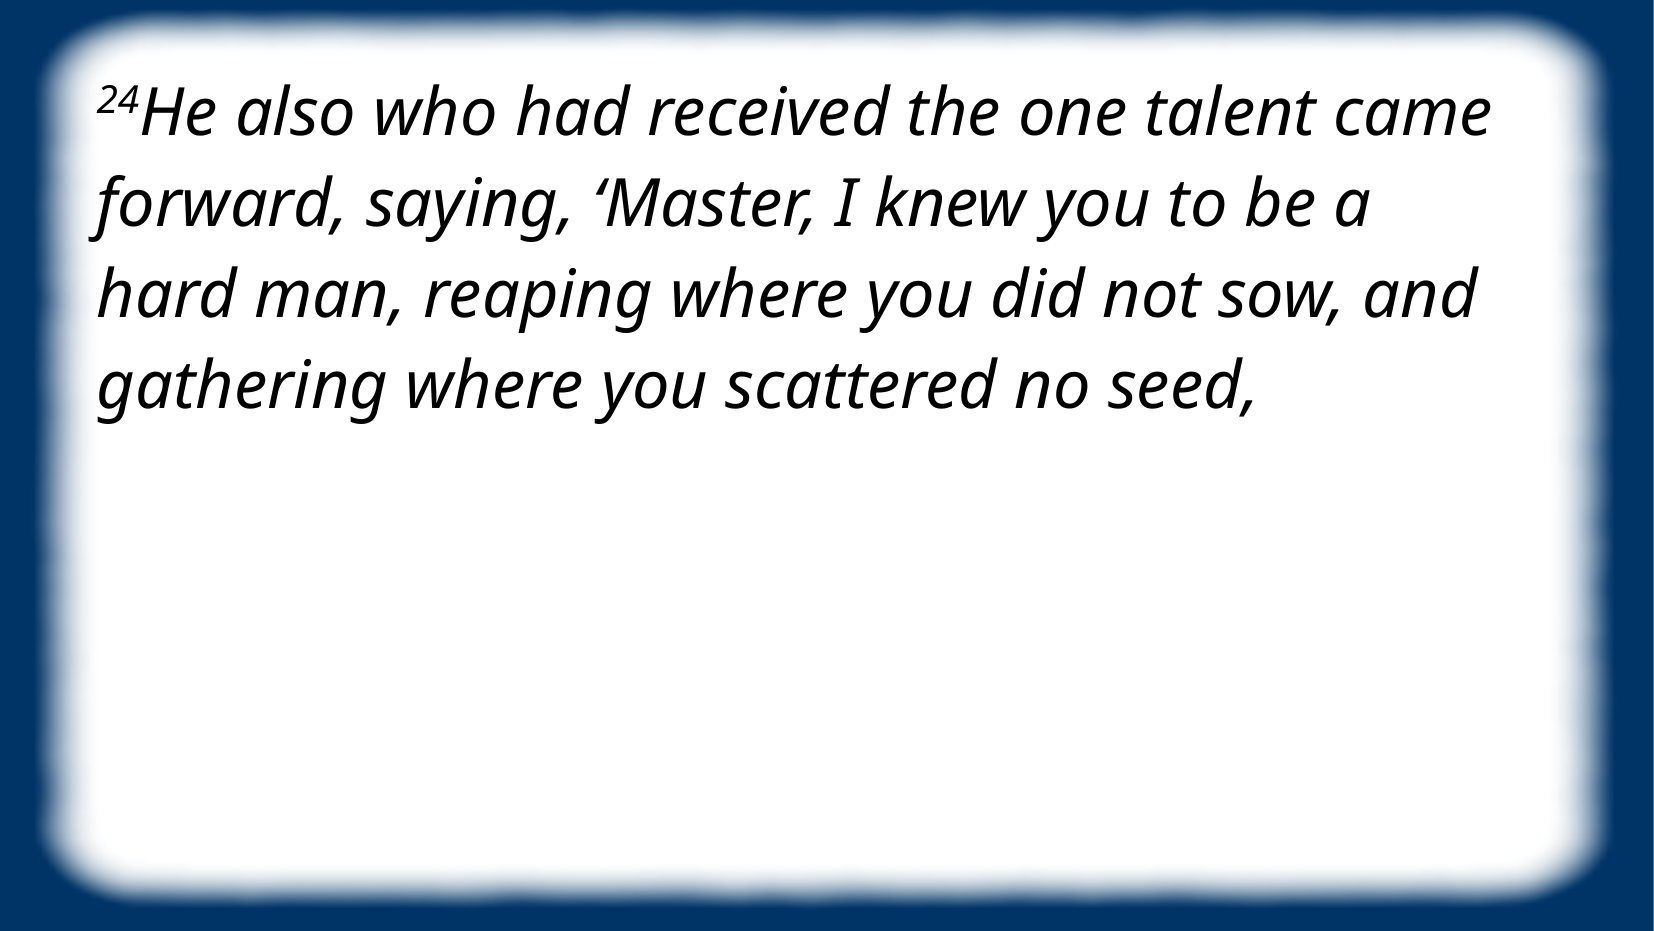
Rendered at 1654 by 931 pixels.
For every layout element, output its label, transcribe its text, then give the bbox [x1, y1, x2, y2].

picture [0, 0, 1654, 931]
text_box 24He also who had received the one talent came forward, saying, ‘Master, I knew you to be a hard man, reaping where you did not sow, and gathering where you scattered no seed, [81, 57, 1546, 428]
